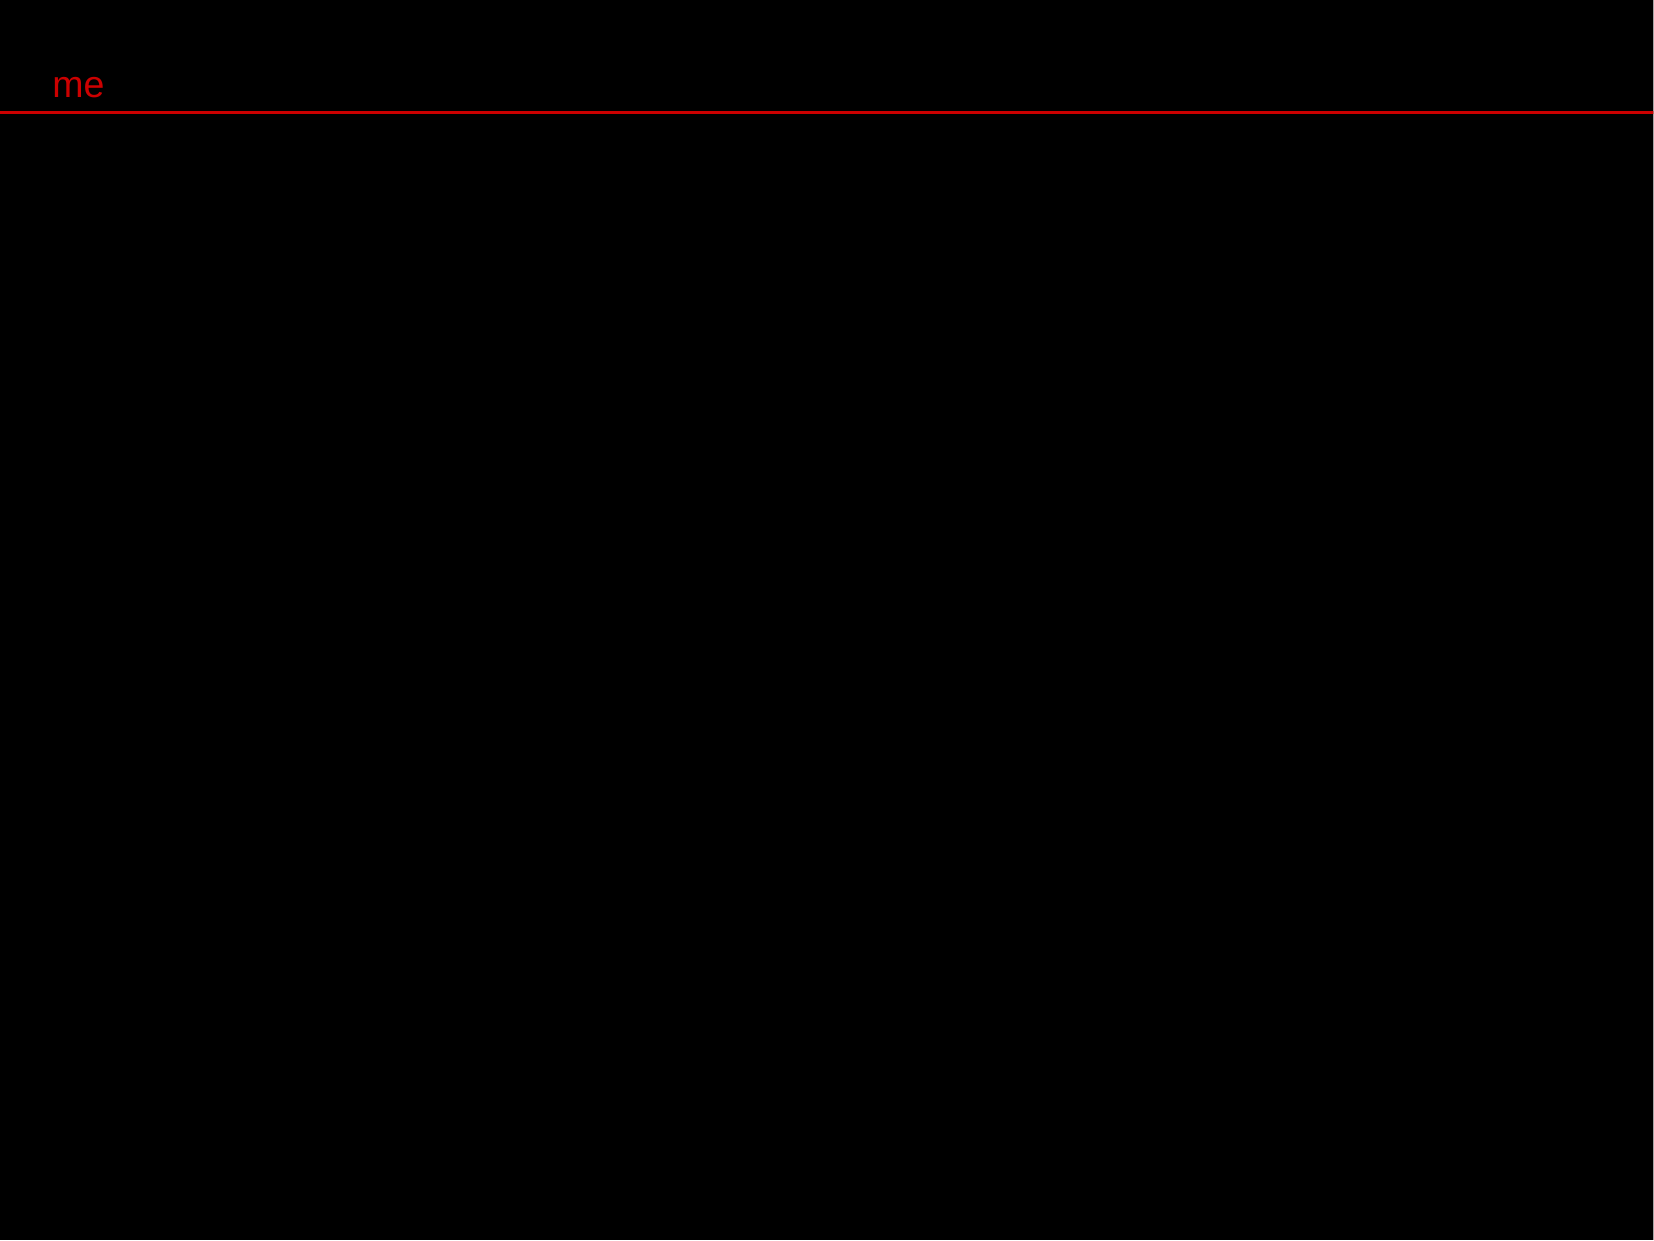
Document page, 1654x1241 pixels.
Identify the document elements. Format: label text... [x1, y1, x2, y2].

subtitle [0, 114, 1654, 1241]
text_box me [37, 55, 1654, 111]
subtitle [0, 0, 1654, 111]
